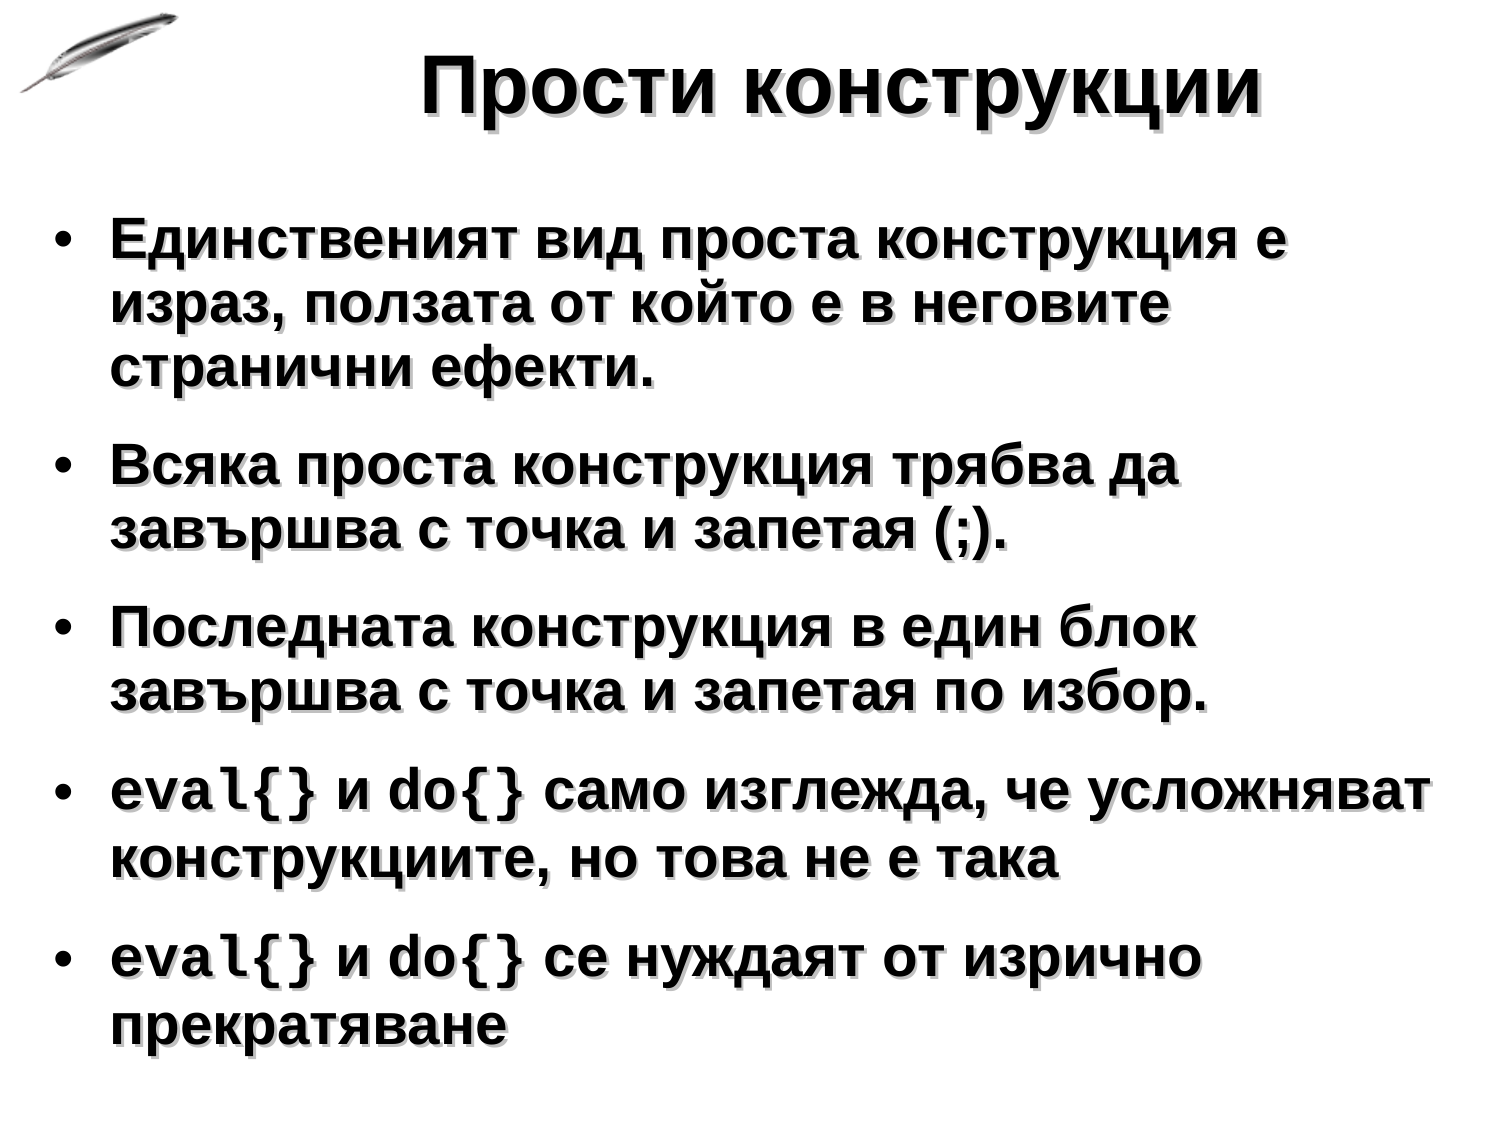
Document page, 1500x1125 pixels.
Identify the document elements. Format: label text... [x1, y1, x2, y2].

list Единственият вид проста конструкция е израз, ползата от който е в неговите странични ефекти. Всяка проста конструкция трябва да завършва с точка и запетая (;). Последната конструкция в един блок завършва с точка и запетая по избор. eval{} и do{} само изглежда, че усложняват конструкциите, но това не е така eval{} и do{} се нуждаят от изрично прекратяване [53, 206, 1447, 1083]
picture [16, 11, 184, 95]
title Прости конструкции [419, 0, 1459, 179]
